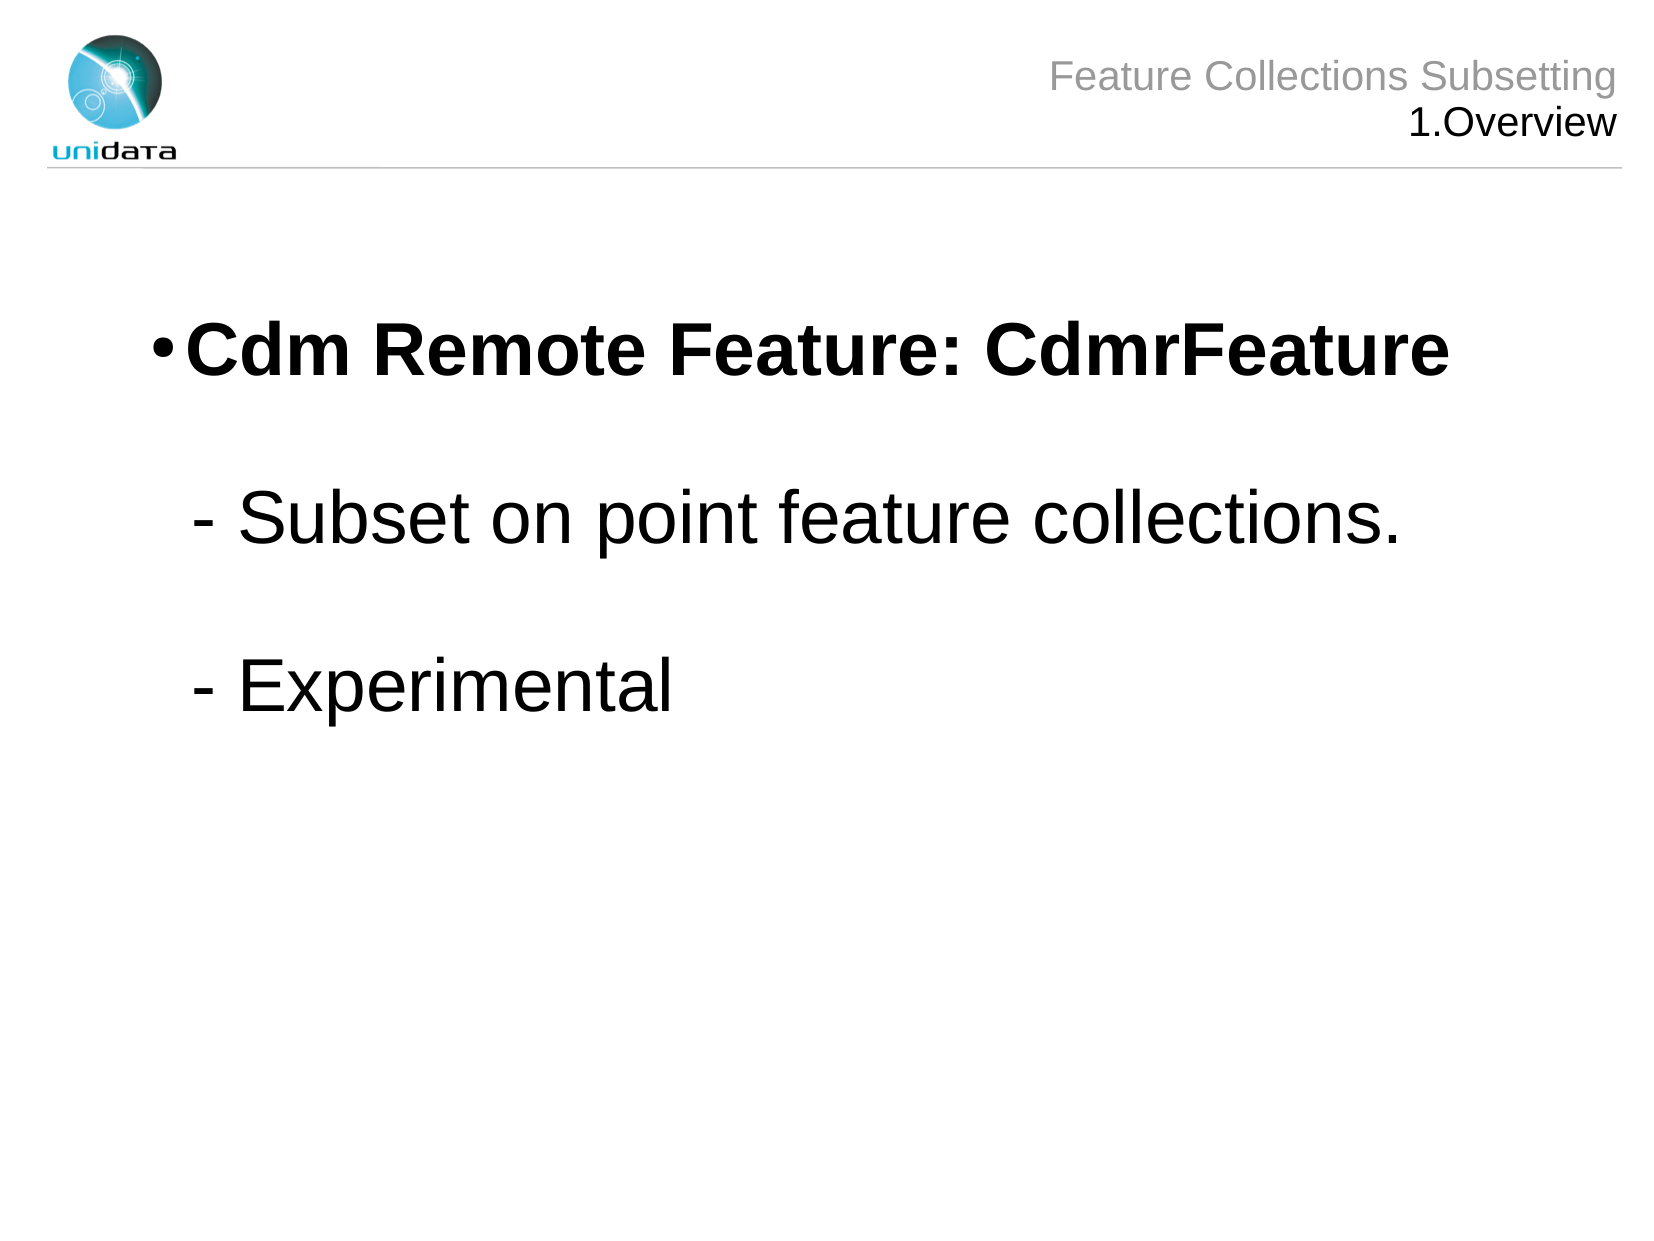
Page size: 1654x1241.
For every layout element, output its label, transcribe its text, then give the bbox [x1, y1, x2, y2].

text_box Feature Collections Subsetting 1.Overview [980, 41, 1618, 158]
picture [41, 23, 187, 174]
text_box Cdm Remote Feature: CdmrFeature - Subset on point feature collections. - Experimental [135, 300, 1501, 987]
